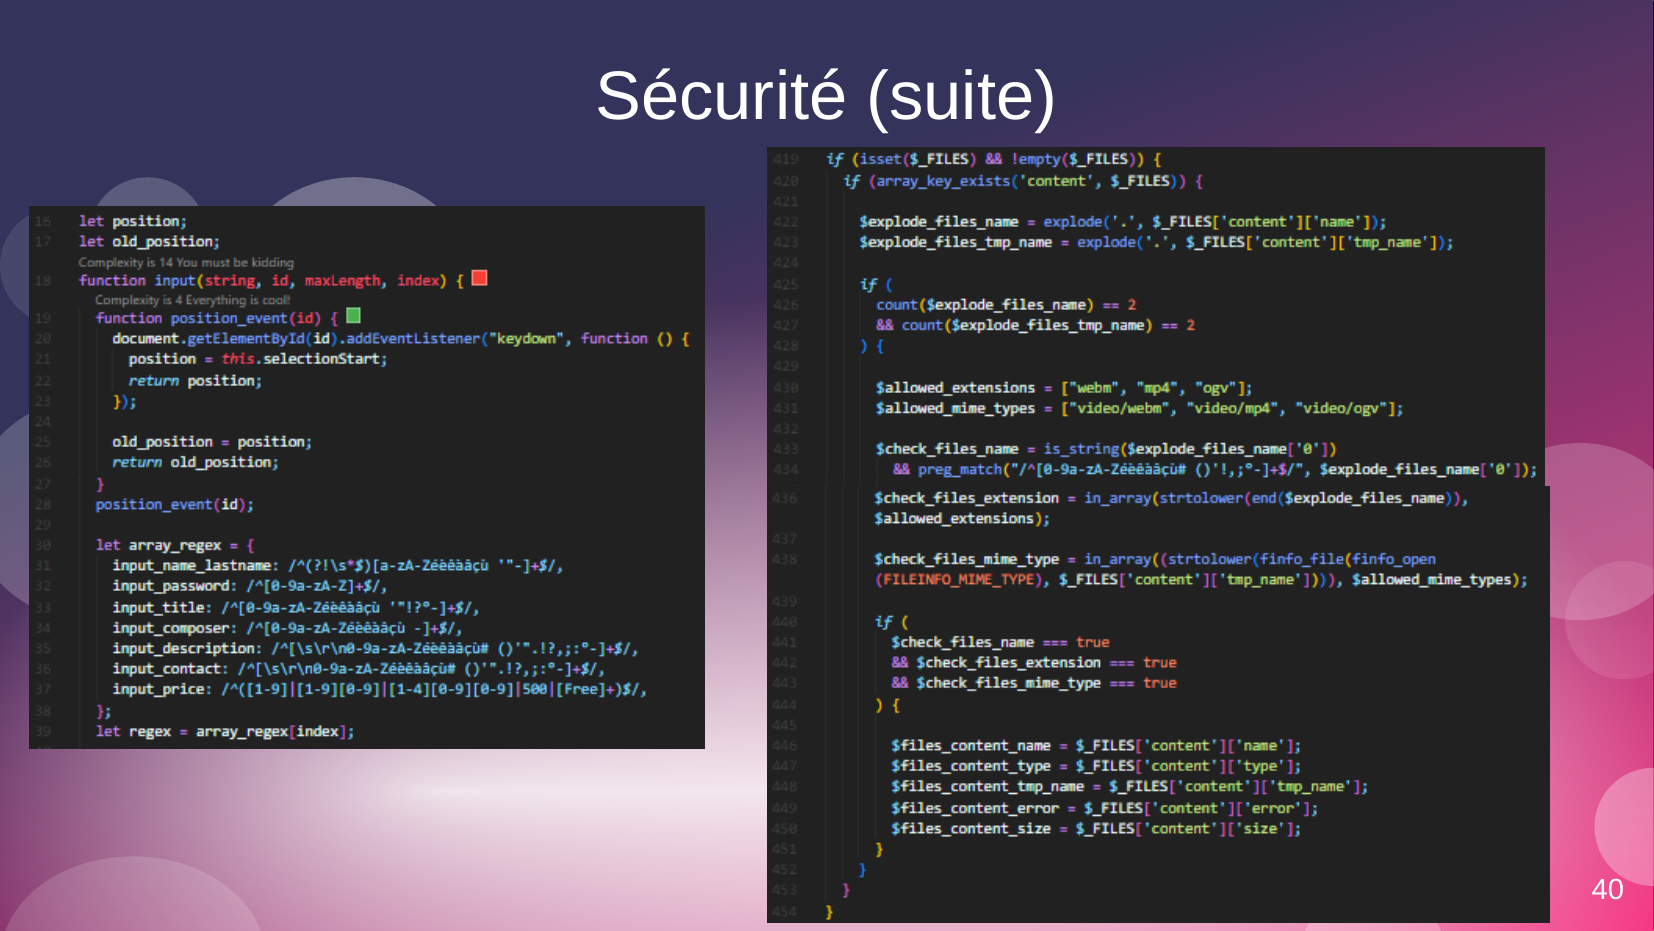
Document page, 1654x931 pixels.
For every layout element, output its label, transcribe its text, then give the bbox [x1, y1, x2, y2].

picture [29, 206, 705, 749]
picture [767, 147, 1550, 923]
title Sécurité (suite) [88, 14, 1565, 178]
